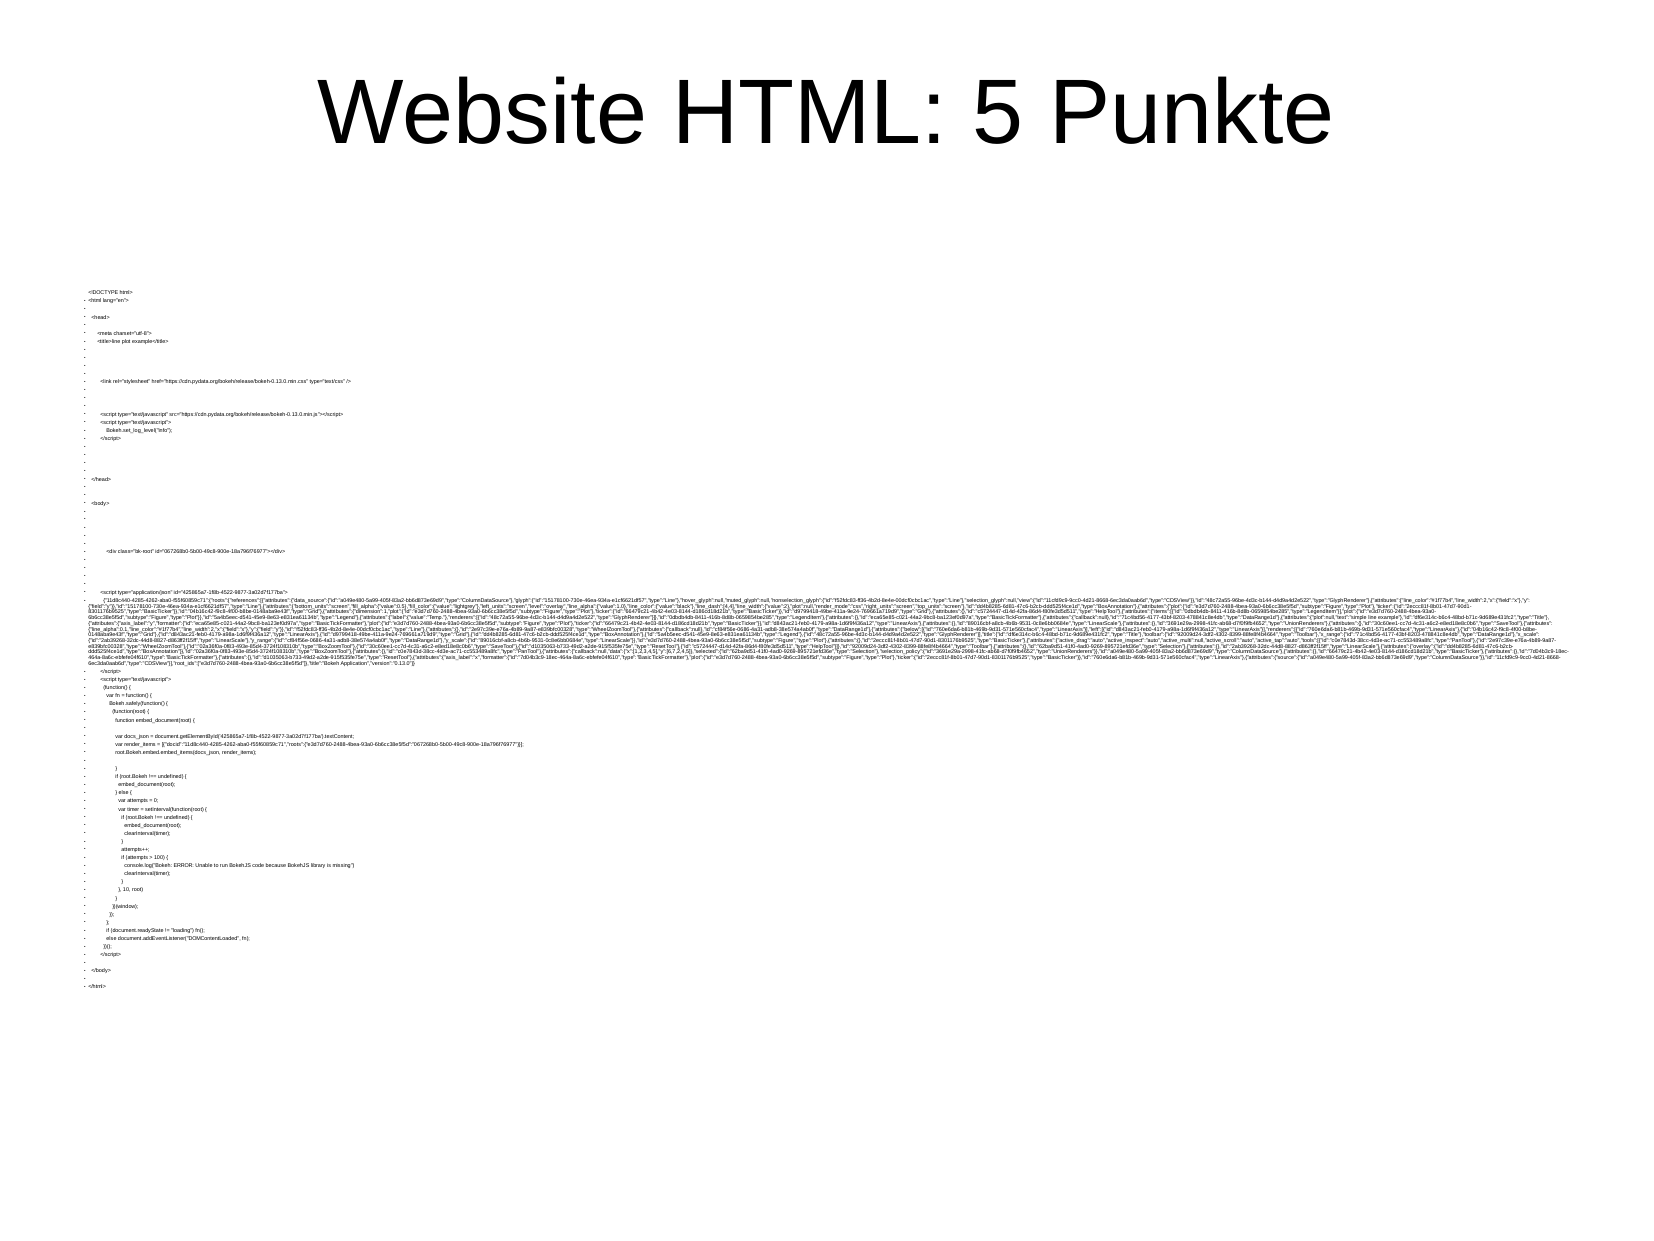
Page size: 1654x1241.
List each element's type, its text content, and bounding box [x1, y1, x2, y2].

list <!DOCTYPE html> <html lang="en"> <head> <meta charset="utf-8"> <title>line plot example</title> <link rel="stylesheet" href="https://cdn.pydata.org/bokeh/release/bokeh-0.13.0.min.css" type="text/css" /> <script type="text/javascript" src="https://cdn.pydata.org/bokeh/release/bokeh-0.13.0.min.js"></script> <script type="text/javascript"> Bokeh.set_log_level("info"); </script> </head> <body> <div class="bk-root" id="067268b0-5b00-49c8-900e-18a796f76977"></div> <script type="application/json" id="425865a7-1f8b-4522-9877-3a02d7f177ba"> {"11d8c440-4285-4262-aba0-f55f60859c71":{"roots":{"references":[{"attributes":{"data_source":{"id":"a049e480-5a99-405f-83a2-bb6d873e69d9","type":"ColumnDataSource"},"glyph":{"id":"15178100-730e-46ea-934a-e1cf6621df57","type":"Line"},"hover_glyph":null,"muted_glyph":null,"nonselection_glyph":{"id":"f52fdc83-ff36-4b2d-8e4e-00dcf0cbc1ac","type":"Line"},"selection_glyph":null,"view":{"id":"11cfd9c9-9cc0-4d21-8668-6ec3da0aab6d","type":"CDSView"}},"id":"48c72a55-96be-4d3c-b144-d4d9a4d2e522","type":"GlyphRenderer"},{"attributes":{"line_color":"#1f77b4","line_width":2,"x":{"field":"x"},"y":{"field":"y"}},"id":"15178100-730e-46ea-934a-e1cf6621df57","type":"Line"},{"attributes":{"bottom_units":"screen","fill_alpha":{"value":0.5},"fill_color":{"value":"lightgrey"},"left_units":"screen","level":"overlay","line_alpha":{"value":1.0},"line_color":{"value":"black"},"line_dash":[4,4],"line_width":{"value":2},"plot":null,"render_mode":"css","right_units":"screen","top_units":"screen"},"id":"dd4b8285-6d81-47c6-b2cb-ddd525f4ce1d","type":"BoxAnnotation"},{"attributes":{"plot":{"id":"e3d7d760-2488-4bea-93a0-6b6cc38e5f5d","subtype":"Figure","type":"Plot"},"ticker":{"id":"2eccc81f-8b01-47d7-90d1-8301176b9525","type":"BasicTicker"}},"id":"04b16c42-f9c8-4f00-b8be-0148aba9e43f","type":"Grid"},{"attributes":{"dimension":1,"plot":{"id":"e3d7d760-2488-4bea-93a0-6b6cc38e5f5d","subtype":"Figure","type":"Plot"},"ticker":{"id":"66479c21-4b42-4e03-8144-d186cd18d21b","type":"BasicTicker"}},"id":"d9799418-49be-411a-9e24-769661a719d9","type":"Grid"},{"attributes":{},"id":"c5724447-d14d-42fa-86d4-f80fe3d5d511","type":"HelpTool"},{"attributes":{"items":[{"id":"0dbdb4db-8411-416b-8d8b-0659854be285","type":"LegendItem"}],"plot":{"id":"e3d7d760-2488-4bea-93a0-6b6cc38e5f5d","subtype":"Figure","type":"Plot"}},"id":"5a4b5eec-d541-45e9-8e63-e831ea61134b","type":"Legend"},{"attributes":{"label":{"value":"Temp."},"renderers":[{"id":"48c72a55-96be-4d3c-b144-d4d9a4d2e522","type":"GlyphRenderer"}]},"id":"0dbdb4db-8411-416b-8d8b-0659854be285","type":"LegendItem"},{"attributes":{},"id":"eca65e85-c021-44a2-9bc8-ba123ef0d97a","type":"BasicTickFormatter"},{"attributes":{"callback":null},"id":"71c4bd56-4177-43bf-8203-478841c8e4db","type":"DataRange1d"},{"attributes":{"plot":null,"text":"simple line example"},"id":"df6e314c-b6c4-48bd-b71c-9d689e431fc2","type":"Title"},{"attributes":{"axis_label":"y","formatter":{"id":"eca65e85-c021-44a2-9bc8-ba123ef0d97a","type":"BasicTickFormatter"},"plot":{"id":"e3d7d760-2488-4bea-93a0-6b6cc38e5f5d","subtype":"Figure","type":"Plot"},"ticker":{"id":"66479c21-4b42-4e03-8144-d186cd18d21b","type":"BasicTicker"}},"id":"d843ac21-feb0-4179-a98a-1d6f9f436a12","type":"LinearAxis"},{"attributes":{},"id":"89016cbf-a8cb-4b6b-9531-0c8e6bb0684e","type":"LinearScale"},{"attributes":{},"id":"3691e29a-2998-41fc-ab68-d7f0f9fb4652","type":"UnionRenderers"},{"attributes":{},"id":"30c60ee1-cc7d-4c31-a6c2-e8ed18e8c0b6","type":"SaveTool"},{"attributes":{"line_alpha":0.1,"line_color":"#1f77b4","line_width":2,"x":{"field":"x"},"y":{"field":"y"}},"id":"f52fdc83-ff36-4b2d-8e4e-00dcf0cbc1ac","type":"Line"},{"attributes":{},"id":"2e97c39e-e76a-4b89-9a87-e839bfc00328","type":"WheelZoomTool"},{"attributes":{"callback":null},"id":"cf84f56e-0686-4a31-adb8-38e574a4ab0f","type":"DataRange1d"},{"attributes":{"below":[{"id":"760e6da6-b81b-469b-9d31-571e560cfac4","type":"LinearAxis"}],"left":[{"id":"d843ac21-feb0-4179-a98a-1d6f9f436a12","type":"LinearAxis"}],"renderers":[{"id":"760e6da6-b81b-469b-9d31-571e560cfac4","type":"LinearAxis"},{"id":"04b16c42-f9c8-4f00-b8be-0148aba9e43f","type":"Grid"},{"id":"d843ac21-feb0-4179-a98a-1d6f9f436a12","type":"LinearAxis"},{"id":"d9799418-49be-411a-9e24-769661a719d9","type":"Grid"},{"id":"dd4b8285-6d81-47c6-b2cb-ddd525f4ce1d","type":"BoxAnnotation"},{"id":"5a4b5eec-d541-45e9-8e63-e831ea61134b","type":"Legend"},{"id":"48c72a55-96be-4d3c-b144-d4d9a4d2e522","type":"GlyphRenderer"}],"title":{"id":"df6e314c-b6c4-48bd-b71c-9d689e431fc2","type":"Title"},"toolbar":{"id":"92009d24-3df2-4302-8399-88fe8f4b4664","type":"Toolbar"},"x_range":{"id":"71c4bd56-4177-43bf-8203-478841c8e4db","type":"DataRange1d"},"x_scale":{"id":"2ab39268-32dc-44d8-8827-d863ff2f15ff","type":"LinearScale"},"y_range":{"id":"cf84f56e-0686-4a31-adb8-38e574a4ab0f","type":"DataRange1d"},"y_scale":{"id":"89016cbf-a8cb-4b6b-9531-0c8e6bb0684e","type":"LinearScale"}},"id":"e3d7d760-2488-4bea-93a0-6b6cc38e5f5d","subtype":"Figure","type":"Plot"},{"attributes":{},"id":"2eccc81f-8b01-47d7-90d1-8301176b9525","type":"BasicTicker"},{"attributes":{"active_drag":"auto","active_inspect":"auto","active_multi":null,"active_scroll":"auto","active_tap":"auto","tools":[{"id":"c0e7843d-38cc-4d3e-ac71-cc553489a8fc","type":"PanTool"},{"id":"2e97c39e-e76a-4b89-9a87-e839bfc00328","type":"WheelZoomTool"},{"id":"02a36f0a-0f83-493e-85d4-3724f108310b","type":"BoxZoomTool"},{"id":"30c60ee1-cc7d-4c31-a6c2-e8ed18e8c0b6","type":"SaveTool"},{"id":"d1035063-b733-49d2-a2de-915f535fe75e","type":"ResetTool"},{"id":"c5724447-d14d-42fa-86d4-f80fe3d5d511","type":"HelpTool"}]},"id":"92009d24-3df2-4302-8399-88fe8f4b4664","type":"Toolbar"},{"attributes":{},"id":"62ba9d51-41f0-4ad0-9269-895721efd36e","type":"Selection"},{"attributes":{},"id":"2ab39268-32dc-44d8-8827-d863ff2f15ff","type":"LinearScale"},{"attributes":{"overlay":{"id":"dd4b8285-6d81-47c6-b2cb-ddd525f4ce1d","type":"BoxAnnotation"}},"id":"02a36f0a-0f83-493e-85d4-3724f108310b","type":"BoxZoomTool"},{"attributes":{},"id":"c0e7843d-38cc-4d3e-ac71-cc553489a8fc","type":"PanTool"},{"attributes":{"callback":null,"data":{"x":[1,2,3,4,5],"y":[6,7,2,4,5]},"selected":{"id":"62ba9d51-41f0-4ad0-9269-895721efd36e","type":"Selection"},"selection_policy":{"id":"3691e29a-2998-41fc-ab68-d7f0f9fb4652","type":"UnionRenderers"}},"id":"a049e480-5a99-405f-83a2-bb6d873e69d9","type":"ColumnDataSource"},{"attributes":{},"id":"66479c21-4b42-4e03-8144-d186cd18d21b","type":"BasicTicker"},{"attributes":{},"id":"7d04b3c9-18ec-464a-8a6c-ebfefe04f610","type":"BasicTickFormatter"},{"attributes":{},"id":"d1035063-b733-49d2-a2de-915f535fe75e","type":"ResetTool"},{"attributes":{"axis_label":"x","formatter":{"id":"7d04b3c9-18ec-464a-8a6c-ebfefe04f610","type":"BasicTickFormatter"},"plot":{"id":"e3d7d760-2488-4bea-93a0-6b6cc38e5f5d","subtype":"Figure","type":"Plot"},"ticker":{"id":"2eccc81f-8b01-47d7-90d1-8301176b9525","type":"BasicTicker"}},"id":"760e6da6-b81b-469b-9d31-571e560cfac4","type":"LinearAxis"},{"attributes":{"source":{"id":"a049e480-5a99-405f-83a2-bb6d873e69d9","type":"ColumnDataSource"}},"id":"11cfd9c9-9cc0-4d21-8668-6ec3da0aab6d","type":"CDSView"}],"root_ids":["e3d7d760-2488-4bea-93a0-6b6cc38e5f5d"]},"title":"Bokeh Application","version":"0.13.0"}} </script> <script type="text/javascript"> (function() { var fn = function() { Bokeh.safely(function() { (function(root) { function embed_document(root) { var docs_json = document.getElementById('425865a7-1f8b-4522-9877-3a02d7f177ba').textContent; var render_items = [{"docid":"11d8c440-4285-4262-aba0-f55f60859c71","roots":{"e3d7d760-2488-4bea-93a0-6b6cc38e5f5d":"067268b0-5b00-49c8-900e-18a796f76977"}}]; root.Bokeh.embed.embed_items(docs_json, render_items); } if (root.Bokeh !== undefined) { embed_document(root); } else { var attempts = 0; var timer = setInterval(function(root) { if (root.Bokeh !== undefined) { embed_document(root); clearInterval(timer); } attempts++; if (attempts > 100) { console.log("Bokeh: ERROR: Unable to run BokehJS code because BokehJS library is missing") clearInterval(timer); } }, 10, root) } })(window); }); }; if (document.readyState != "loading") fn(); else document.addEventListener("DOMContentLoaded", fn); })(); </script> </body> </html> [82, 290, 1571, 1010]
title Website HTML: 5 Punkte [82, 8, 1571, 216]
